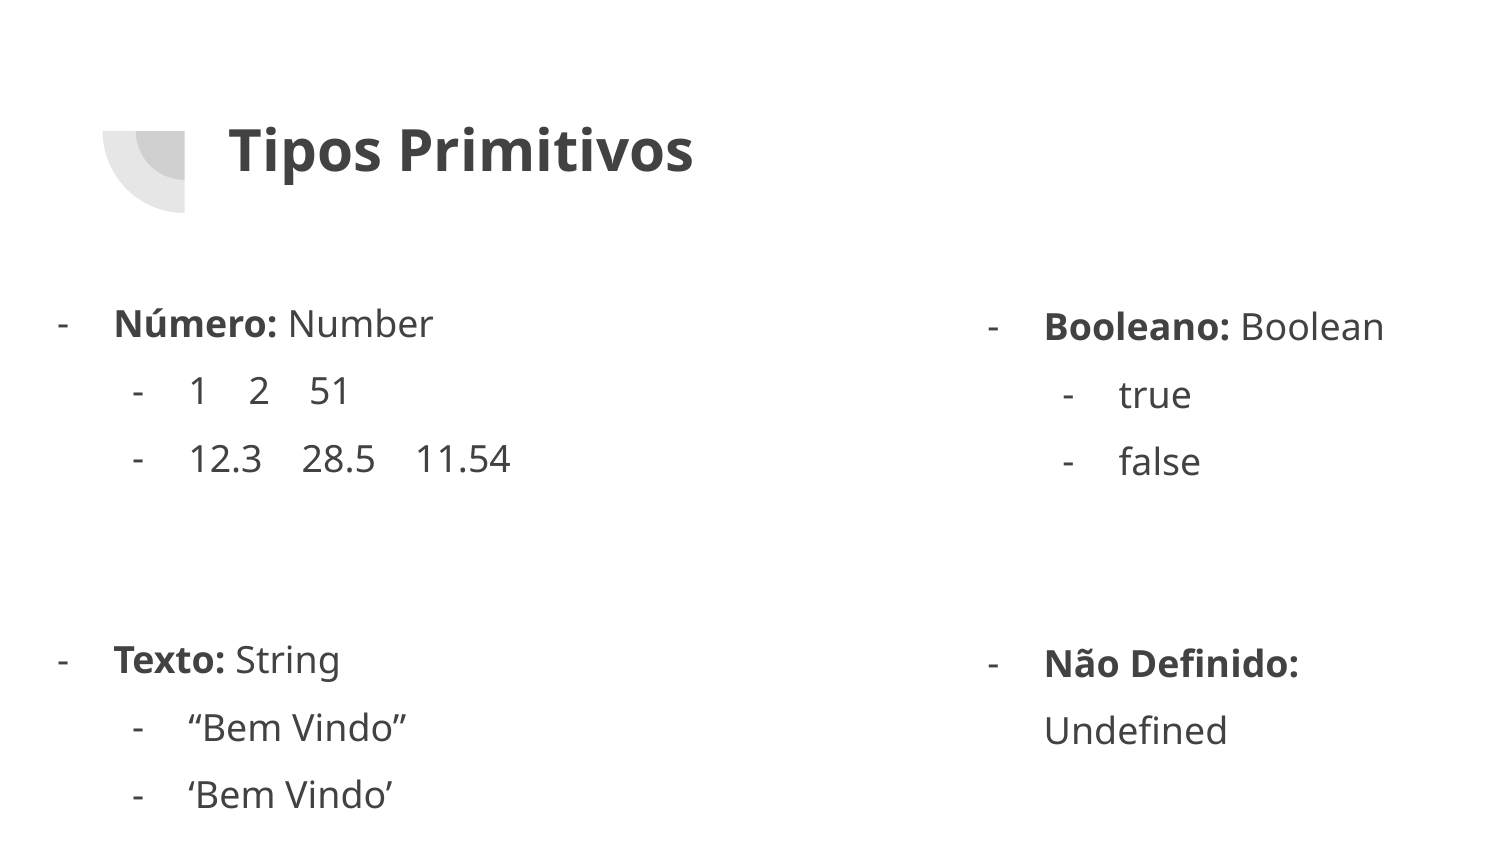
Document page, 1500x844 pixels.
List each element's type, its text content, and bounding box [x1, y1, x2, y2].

title Tipos Primitivos [213, 98, 1368, 263]
list Número: Number 1 2 51 12.3 28.5 11.54 Texto: String “Bem Vindo” ‘Bem Vindo’ [23, 262, 556, 826]
list Booleano: Boolean true false Não Definido: Undefined [953, 265, 1500, 822]
